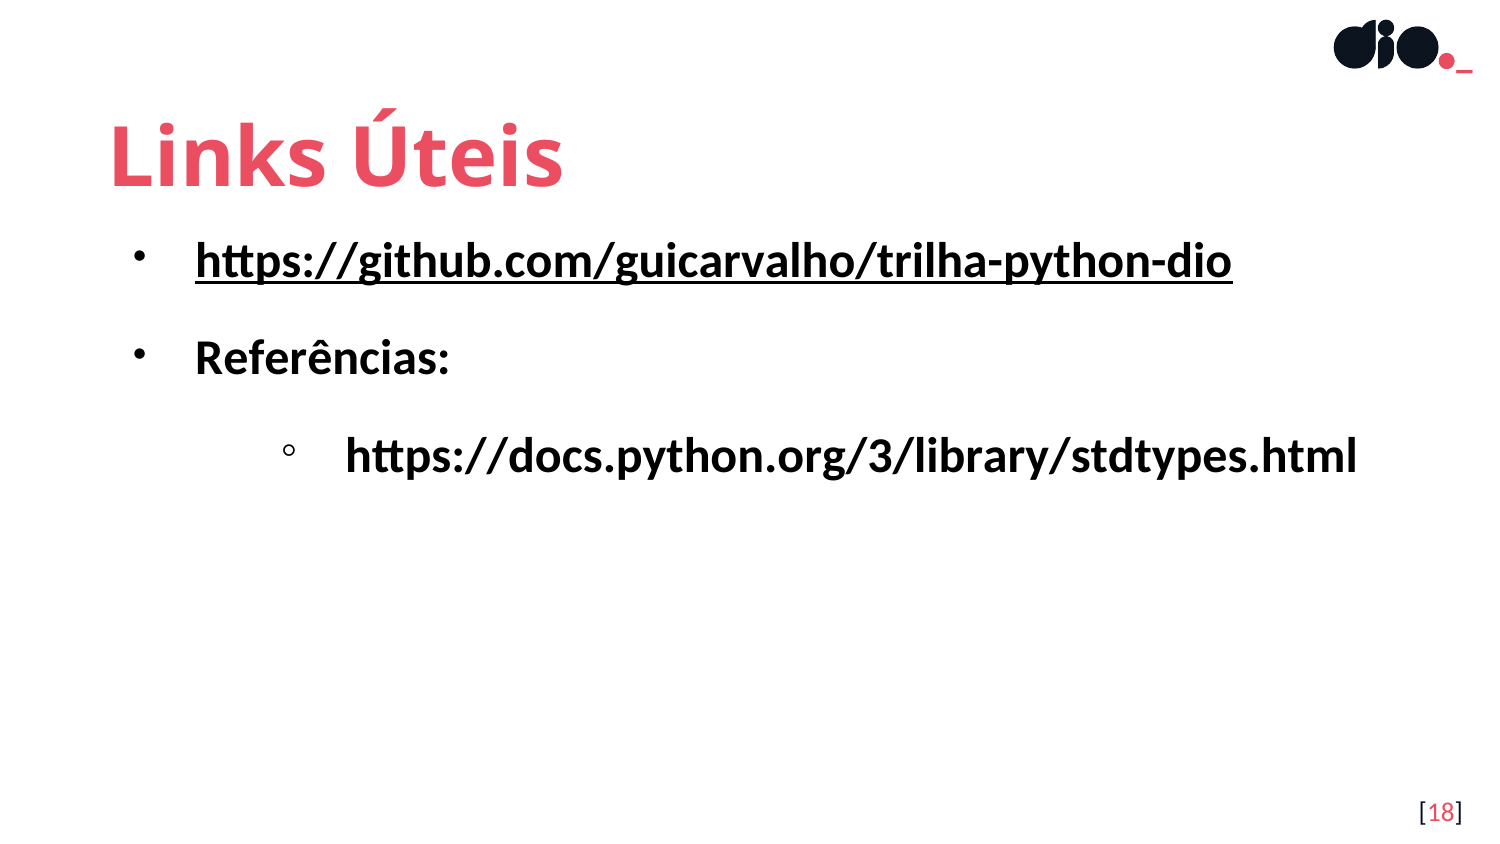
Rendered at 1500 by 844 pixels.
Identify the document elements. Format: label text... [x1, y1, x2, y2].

text_box https://github.com/guicarvalho/trilha-python-dio Referências: https://docs.python.org/3/library/stdtypes.html [92, 213, 1408, 780]
text_box Links Úteis [92, 73, 1408, 213]
text_box [] [1403, 779, 1494, 844]
